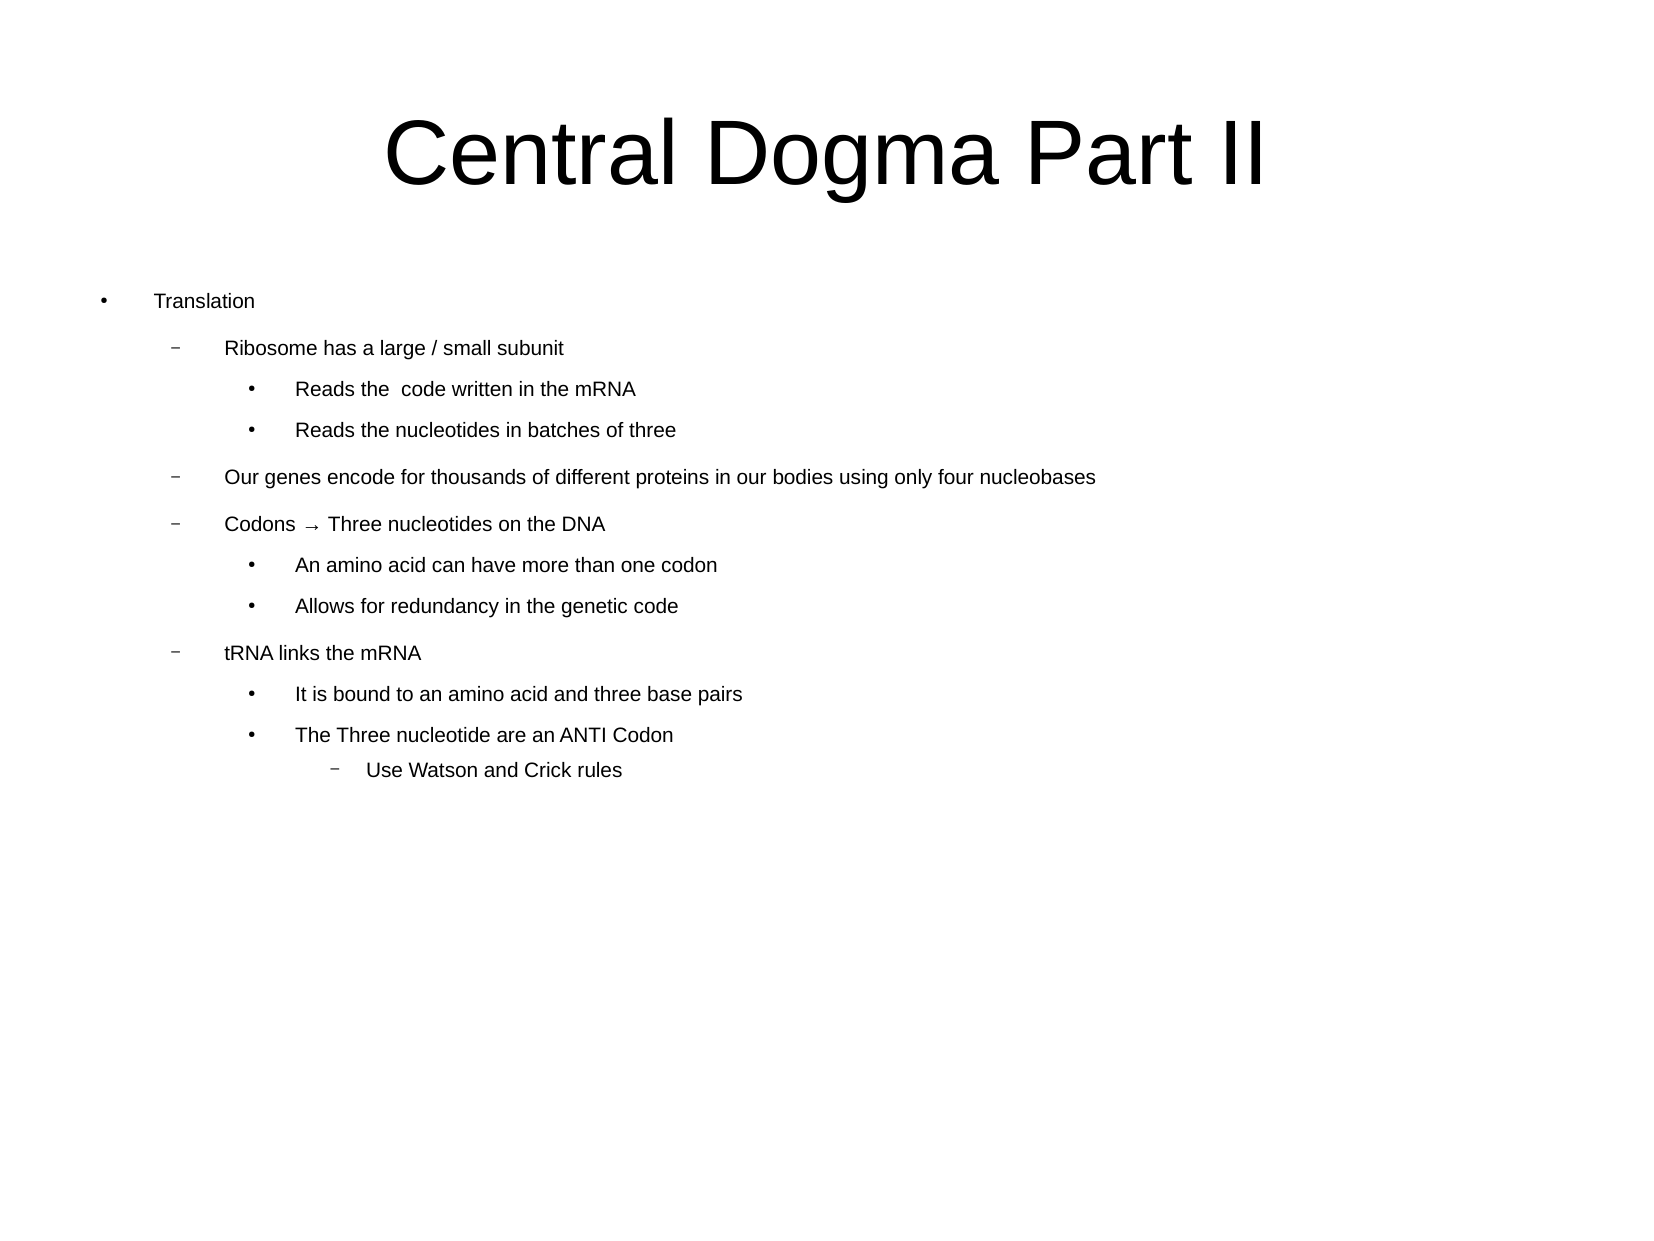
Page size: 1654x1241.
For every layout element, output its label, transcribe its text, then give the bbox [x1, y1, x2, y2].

list Translation Ribosome has a large / small subunit Reads the code written in the mRNA Reads the nucleotides in batches of three Our genes encode for thousands of different proteins in our bodies using only four nucleobases Codons → Three nucleotides on the DNA An amino acid can have more than one codon Allows for redundancy in the genetic code tRNA links the mRNA It is bound to an amino acid and three base pairs The Three nucleotide are an ANTI Codon Use Watson and Crick rules [82, 290, 1571, 1229]
title Central Dogma Part II [82, 49, 1571, 257]
